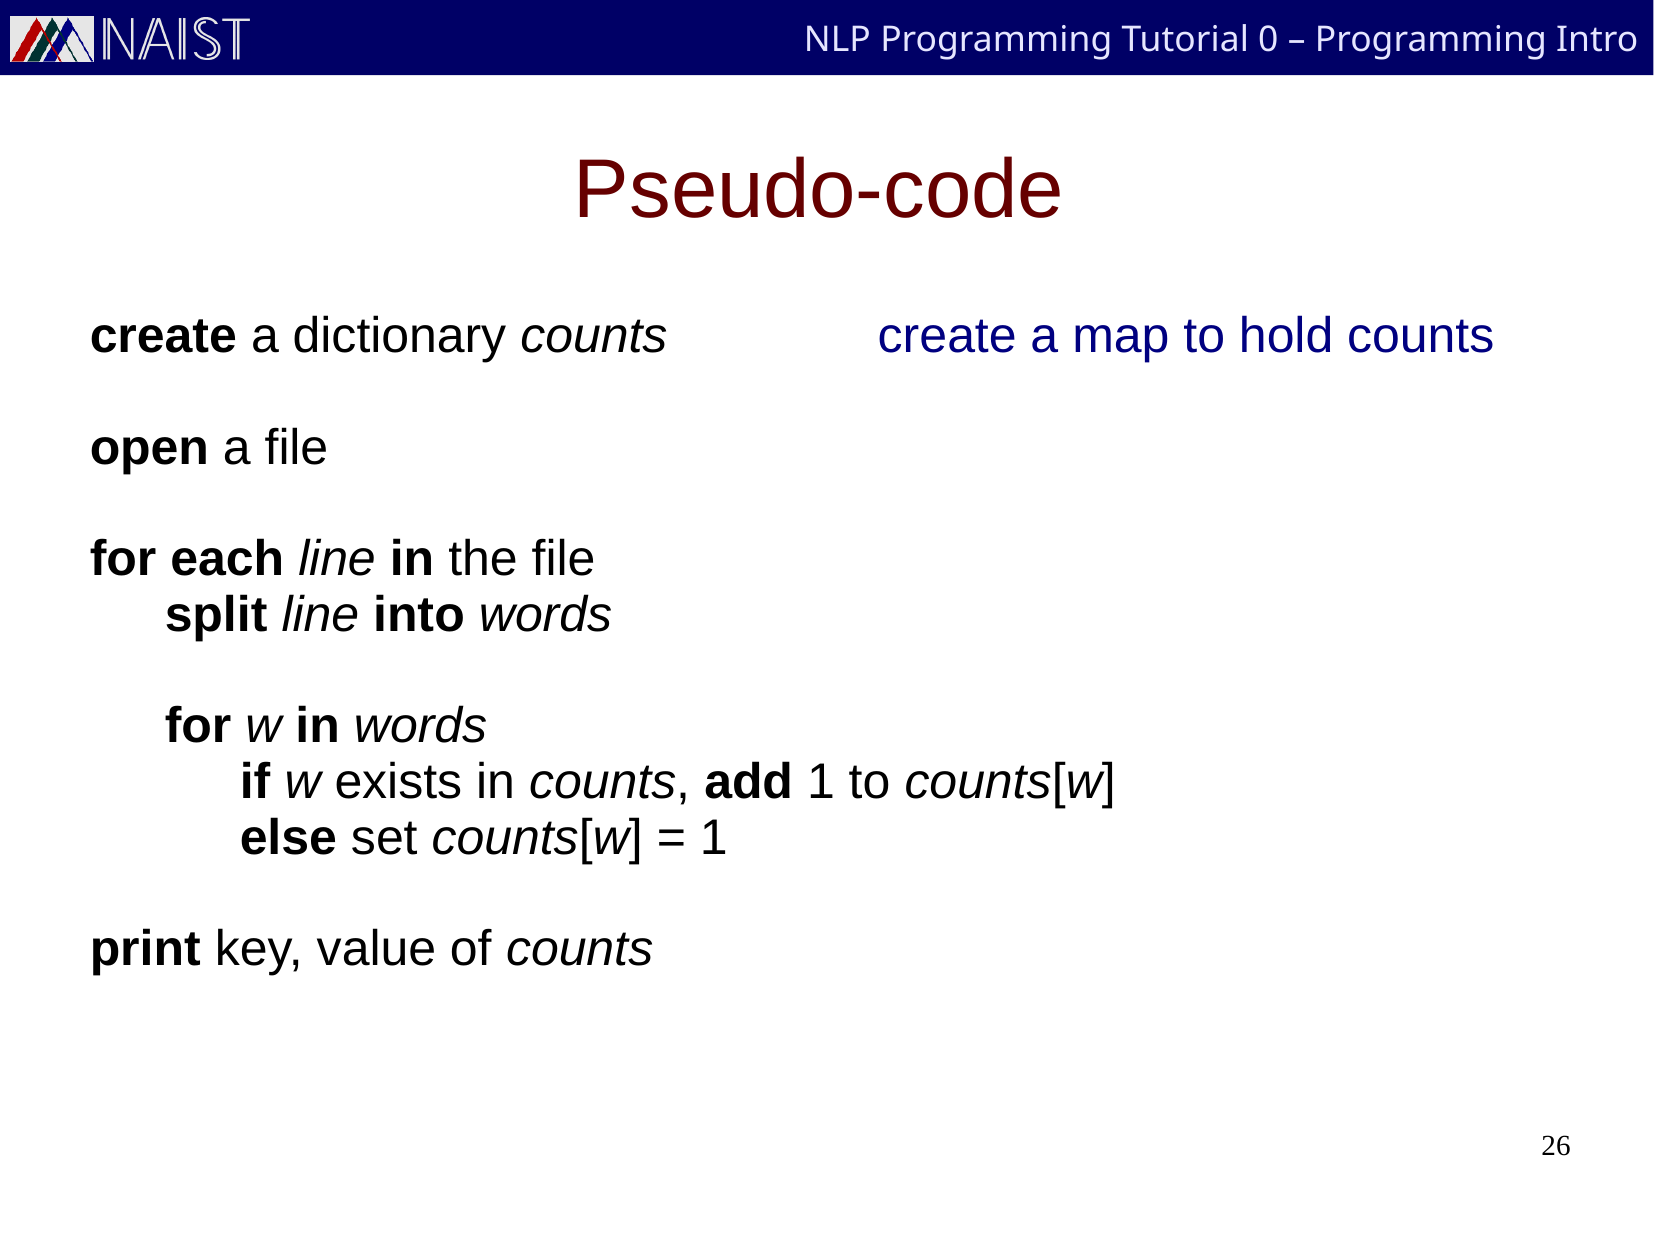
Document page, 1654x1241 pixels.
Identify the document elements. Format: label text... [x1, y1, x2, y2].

picture [10, 16, 94, 62]
picture [102, 17, 251, 60]
title Pseudo-code [75, 92, 1564, 285]
text_box create a dictionary counts create a map to hold counts open a file for each line in the file split line into words for w in words if w exists in counts, add 1 to counts[w] else set counts[w] = 1 print key, value of counts [75, 300, 1510, 984]
